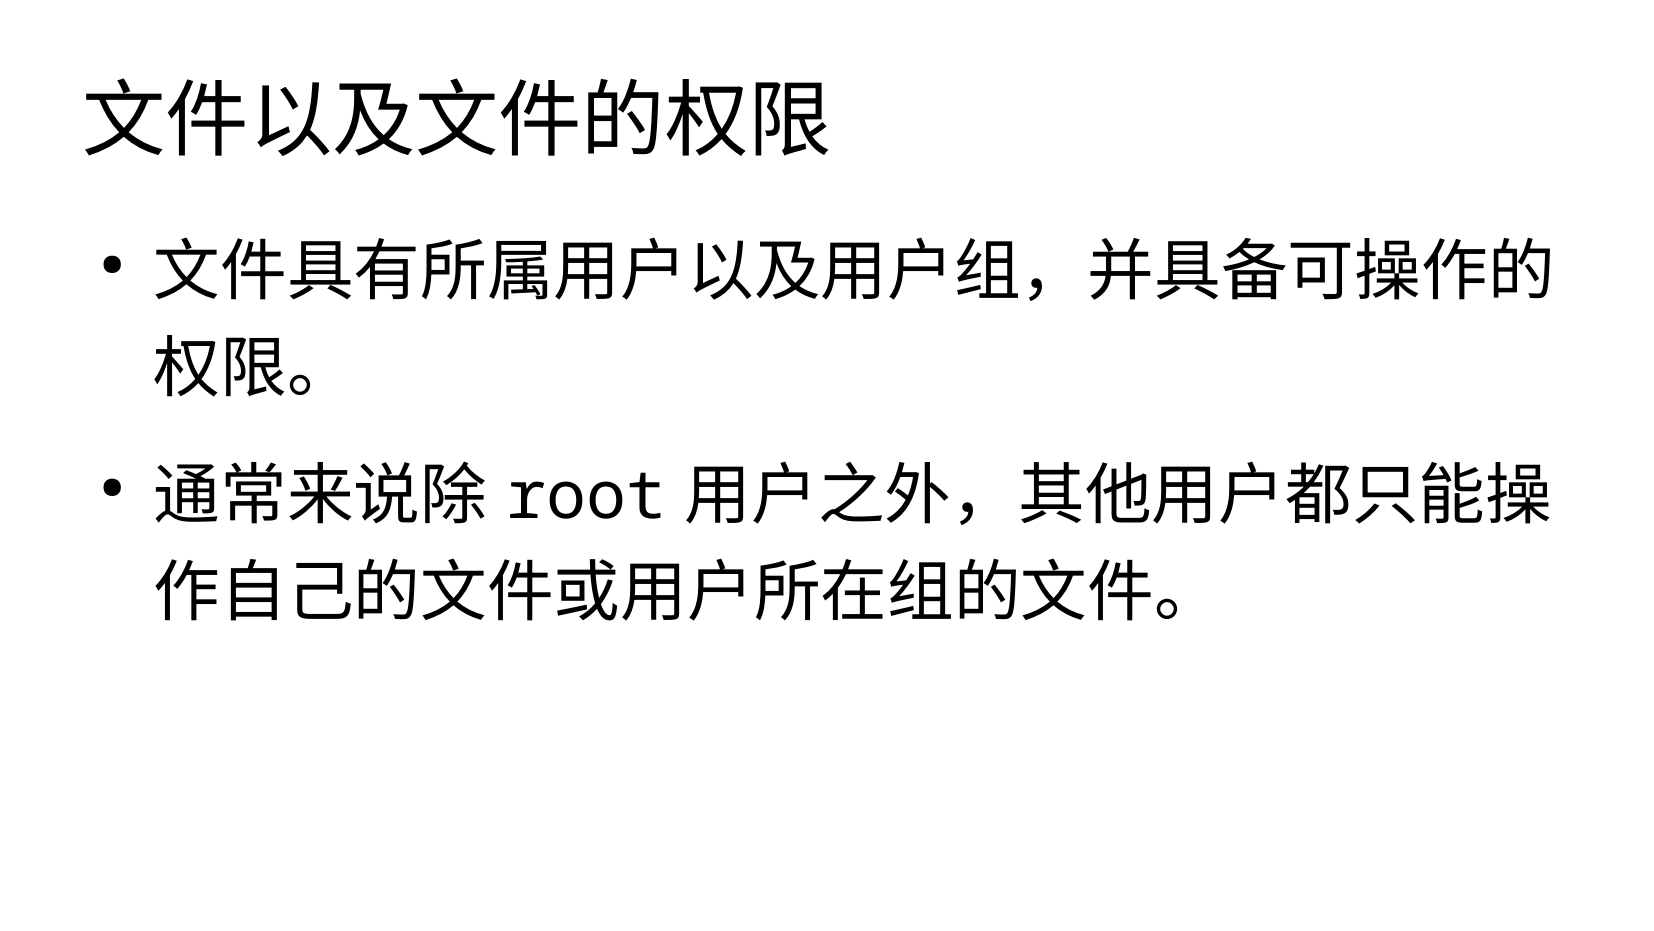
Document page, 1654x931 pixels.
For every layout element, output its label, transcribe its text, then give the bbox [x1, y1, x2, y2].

list 文件具有所属用户以及用户组，并具备可操作的权限。 通常来说除root用户之外，其他用户都只能操作自己的文件或用户所在组的文件。 [82, 217, 1571, 758]
title 文件以及文件的权限 [82, 37, 1571, 189]
